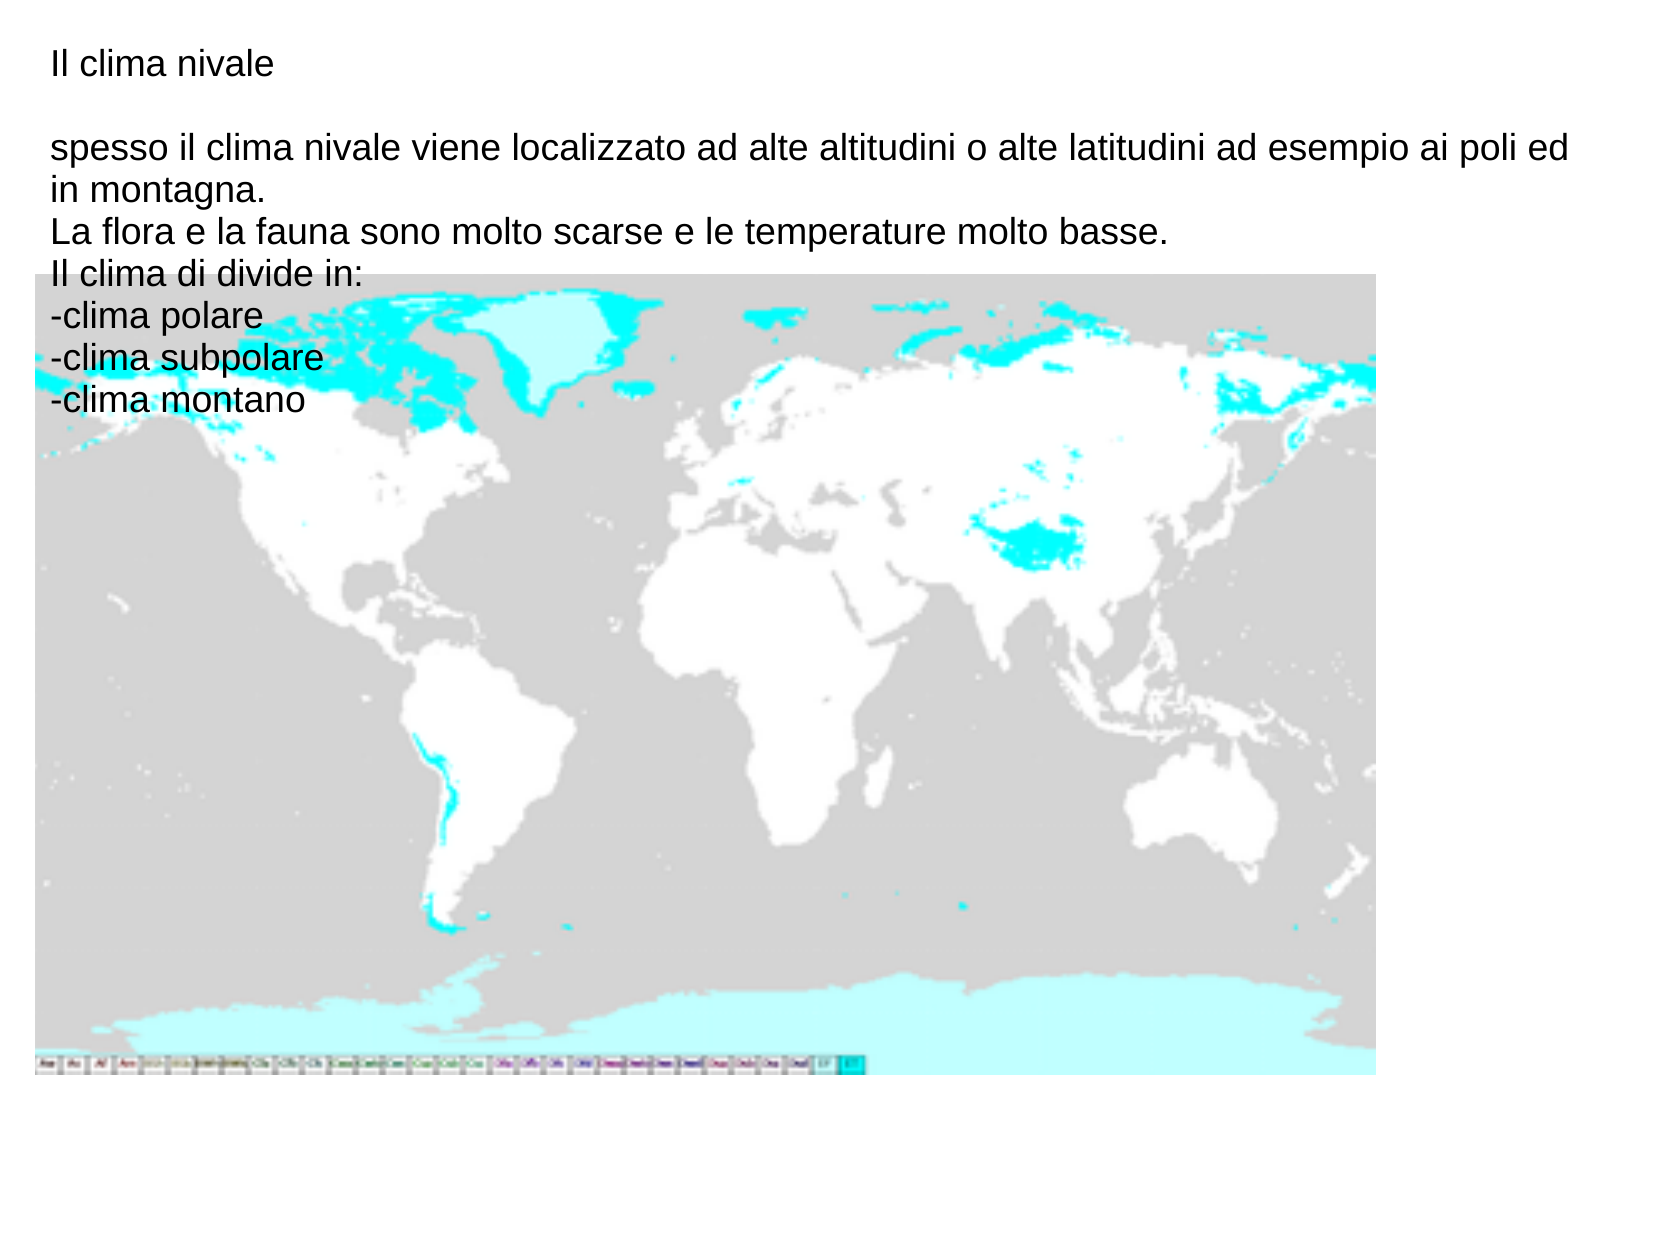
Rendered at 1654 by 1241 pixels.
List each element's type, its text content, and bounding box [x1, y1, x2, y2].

picture [35, 429, 1376, 1075]
text_box Il clima nivale spesso il clima nivale viene localizzato ad alte altitudini o alte latitudini ad esempio ai poli ed in montagna. La flora e la fauna sono molto scarse e le temperature molto basse. Il clima di divide in: -clima polare -clima subpolare -clima montano [35, 35, 1595, 429]
